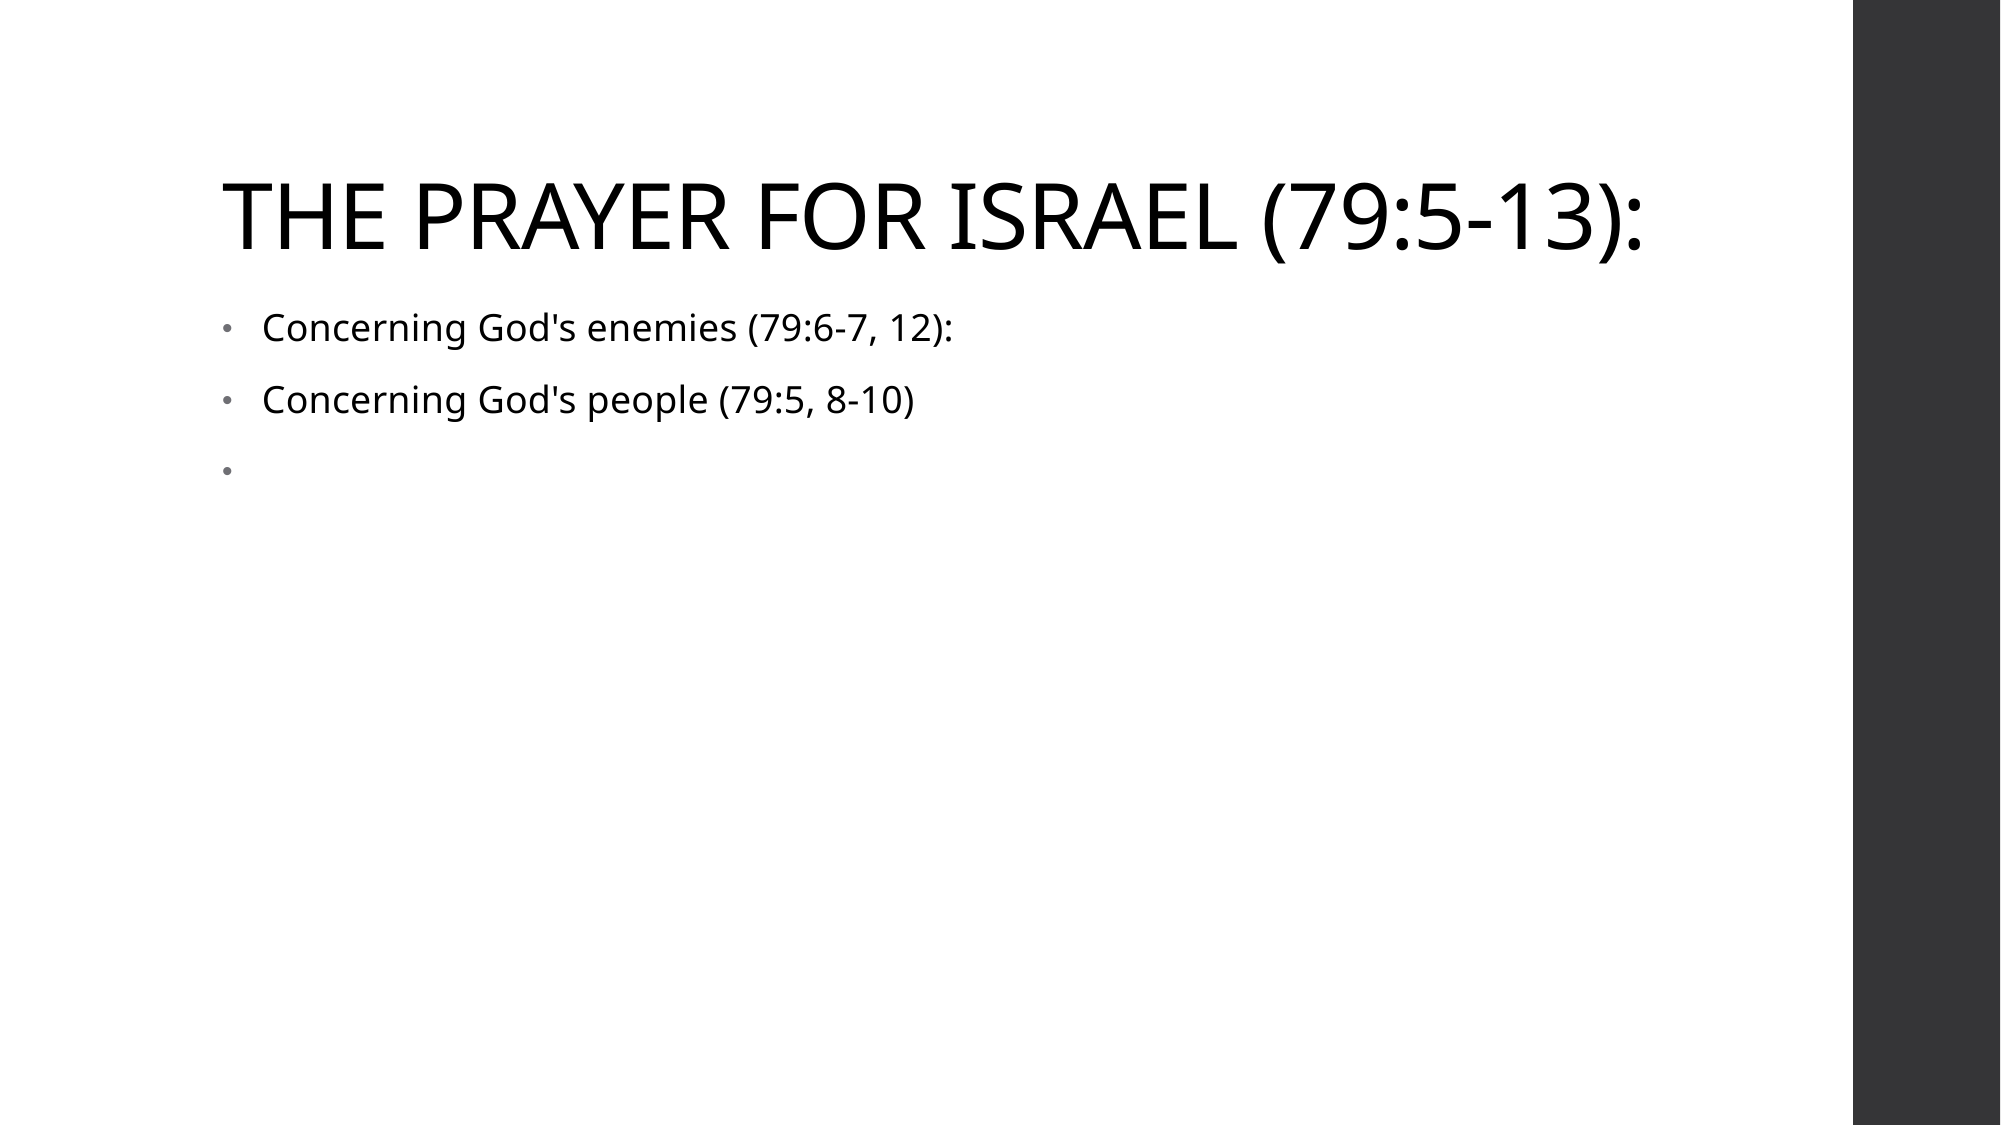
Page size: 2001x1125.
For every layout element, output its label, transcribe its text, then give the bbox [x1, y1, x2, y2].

list Concerning God's enemies (79:6-7, 12): Concerning God's people (79:5, 8-10) [206, 299, 1617, 1014]
title THE PRAYER FOR ISRAEL (79:5-13): [206, 60, 1797, 278]
